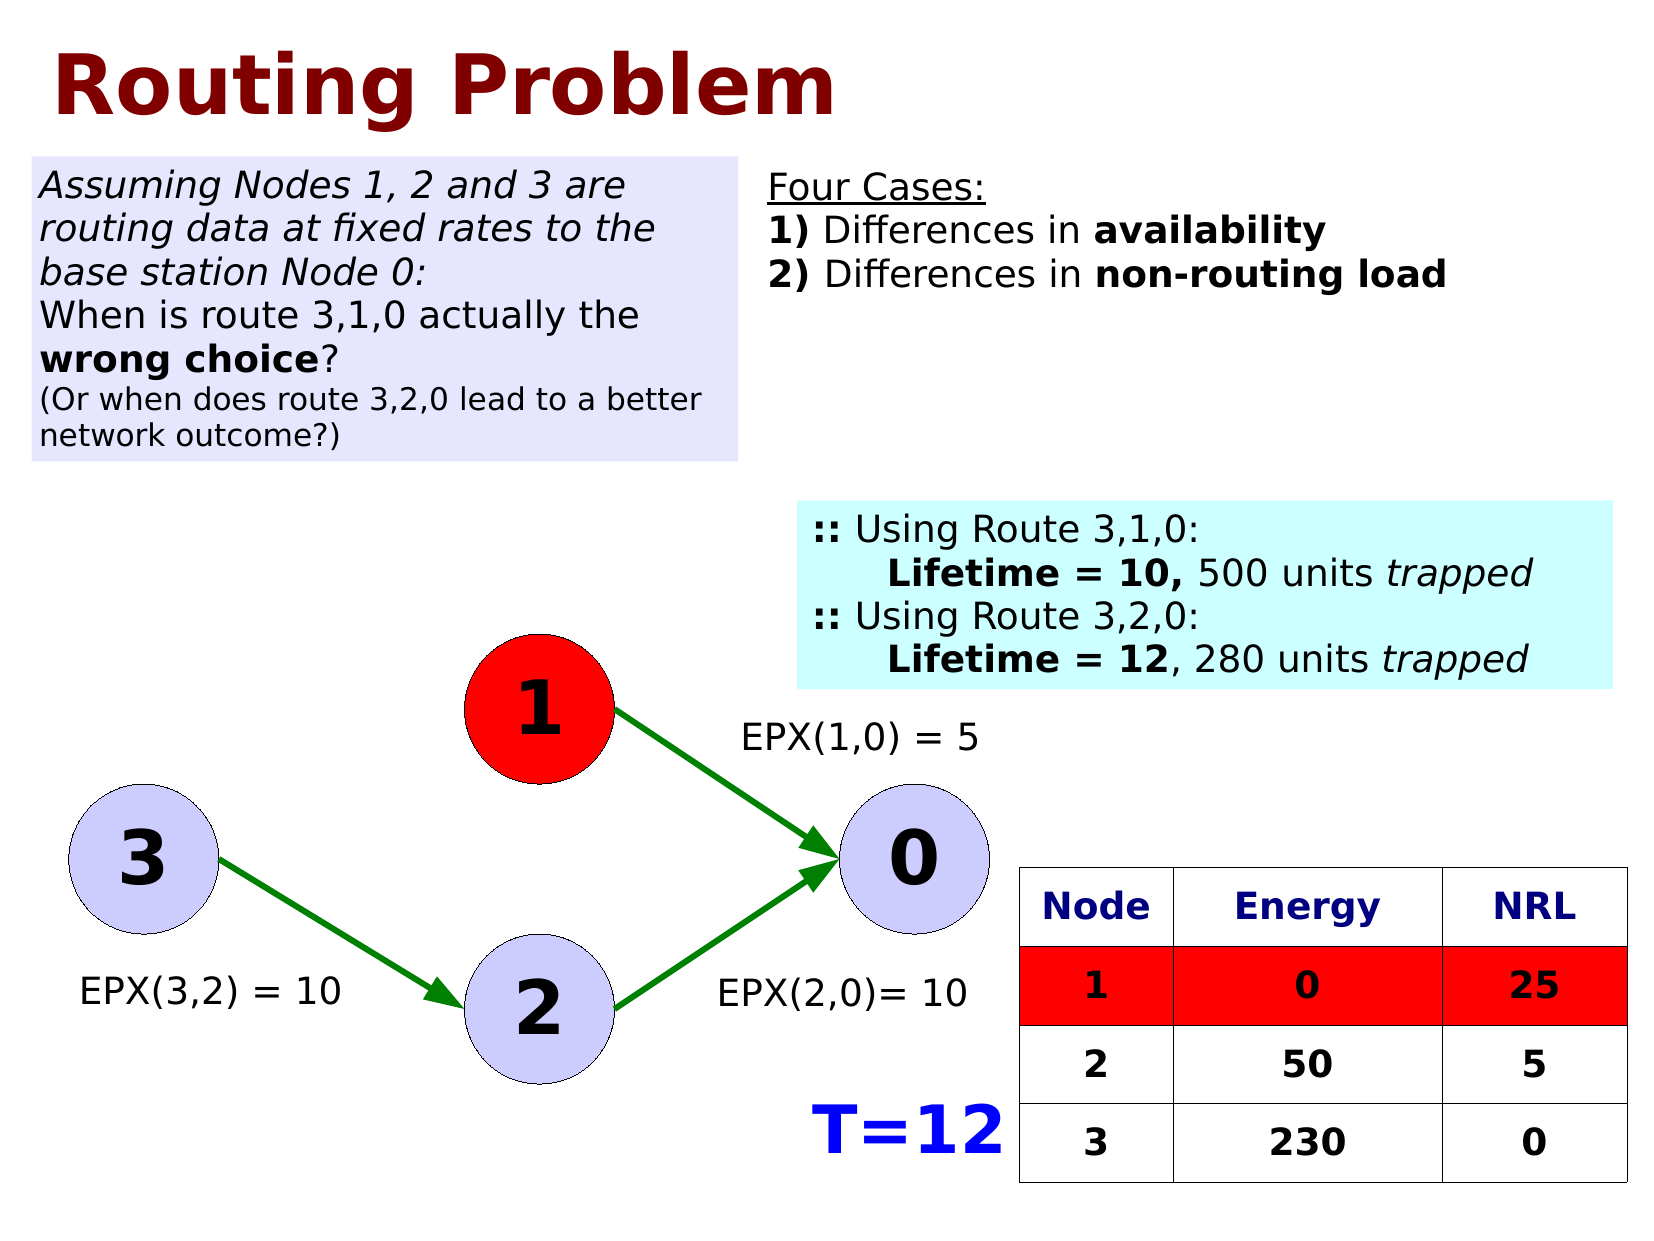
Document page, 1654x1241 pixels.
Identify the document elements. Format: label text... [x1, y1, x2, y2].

table_cell 5 [1443, 1026, 1627, 1103]
table_header Energy [1174, 868, 1442, 946]
table_cell 50 [1174, 1026, 1442, 1103]
text_box T=12 [797, 1084, 1022, 1180]
table_header Node [1020, 868, 1173, 946]
title Routing Problem [51, 0, 1654, 173]
text_box EPX(2,0)= 10 [701, 964, 984, 1055]
table_cell 2 [1020, 1026, 1173, 1103]
table_cell 230 [1174, 1104, 1442, 1182]
table_header NRL [1443, 868, 1627, 946]
table_cell 0 [1443, 1104, 1627, 1182]
text_box EPX(1,0) = 5 [725, 708, 996, 768]
text_box 1 [464, 634, 615, 785]
text_box 0 [839, 784, 990, 935]
text_box Four Cases: 1) Differences in availability 2) Differences in non-routing load [752, 157, 1520, 478]
table_cell 0 [1174, 947, 1442, 1025]
table_cell 1 [1020, 947, 1173, 1025]
table_cell 3 [1020, 1104, 1173, 1182]
text_box 2 [464, 934, 615, 1085]
text_box 3 [68, 784, 219, 935]
text_box Assuming Nodes 1, 2 and 3 are routing data at fixed rates to the base station Node 0: When is route 3,1,0 actually the wrong choice? (Or when does route 3,2,0 lead to a better network outcome?) [31, 156, 739, 462]
table_cell 25 [1443, 947, 1627, 1025]
text_box :: Using Route 3,1,0: Lifetime = 10, 500 units trapped :: Using Route 3,2,0: Lifetime = 12, 280 units trapped [797, 500, 1613, 690]
text_box EPX(3,2) = 10 [64, 962, 358, 1021]
